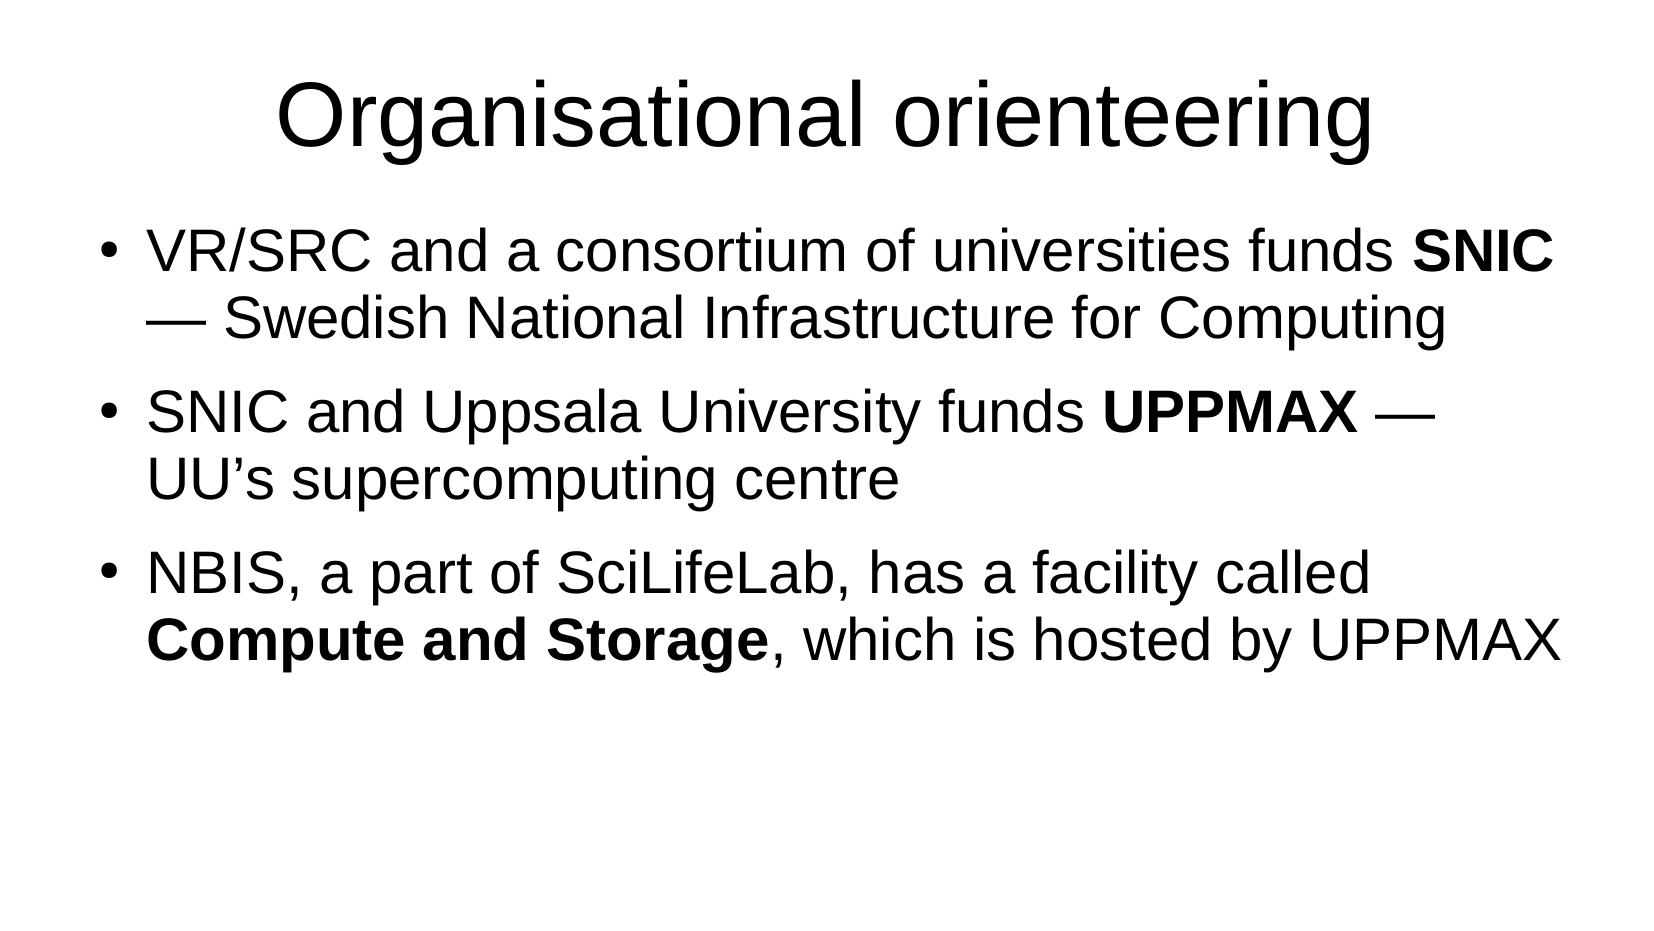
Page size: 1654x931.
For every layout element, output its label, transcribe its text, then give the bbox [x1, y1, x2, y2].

list VR/SRC and a consortium of universities funds SNIC — Swedish National Infrastructure for Computing SNIC and Uppsala University funds UPPMAX — UU’s supercomputing centre NBIS, a part of SciLifeLab, has a facility called Compute and Storage, which is hosted by UPPMAX [82, 217, 1571, 758]
title Organisational orienteering [82, 37, 1571, 193]
